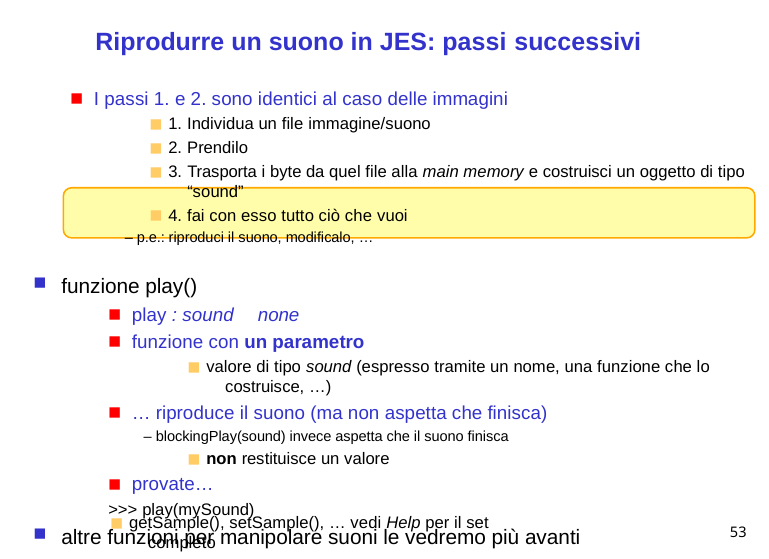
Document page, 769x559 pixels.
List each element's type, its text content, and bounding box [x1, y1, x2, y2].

text_box 53 [727, 520, 750, 543]
title Riprodurre un suono in JES: passi successivi [93, 23, 643, 58]
text_box getSample(), setSample(), … vedi Help per il set completo [106, 511, 560, 535]
text_box I passi 1. e 2. sono identici al caso delle immagini 1. Individua un file immagine/suono 2. Prendilo 3. Trasporta i byte da quel file alla main memory e costruisci un oggetto di tipo “sound” 4. fai con esso tutto ciò che vuoi – p.e.: riproduci il suono, modificalo, … funzione play() play : sound  none funzione con un parametro valore di tipo sound (espresso tramite un nome, una funzione che lo costruisce, …) … riproduce il suono (ma non aspetta che finisca) – blockingPlay(sound) invece aspetta che il suono finisca non restituisce un valore provate… >>> play(mySound) altre funzioni per manipolare suoni le vedremo più avanti [29, 79, 747, 511]
text_box [747, 189, 754, 236]
